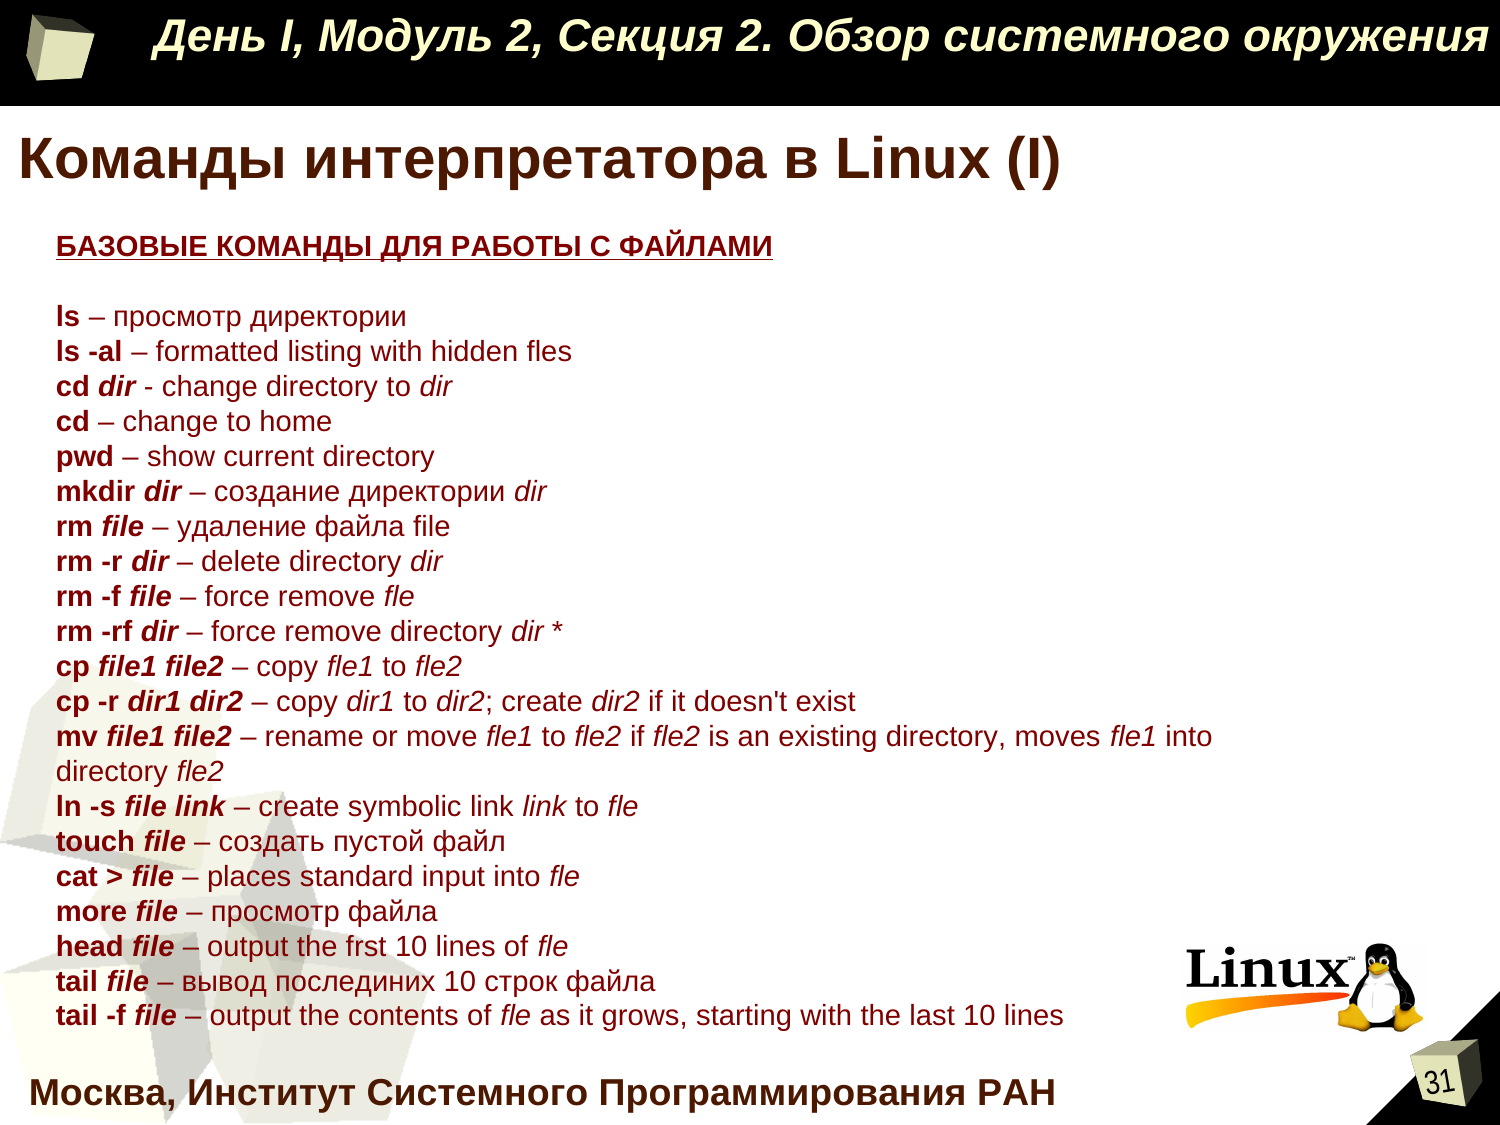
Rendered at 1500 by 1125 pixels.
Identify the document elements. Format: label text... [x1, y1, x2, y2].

text_box БАЗОВЫЕ КОМАНДЫ ДЛЯ РАБОТЫ С ФАЙЛАМИ ls – просмотр директории ls -al – formatted listing with hidden fles cd dir - change directory to dir cd – change to home pwd – show current directory mkdir dir – создание директории dir rm file – удаление файла file rm -r dir – delete directory dir rm -f file – force remove fle rm -rf dir – force remove directory dir * cp file1 file2 – copy fle1 to fle2 cp -r dir1 dir2 – copy dir1 to dir2; create dir2 if it doesn't exist mv file1 file2 – rename or move fle1 to fle2 if fle2 is an existing directory, moves fle1 into directory fle2 ln -s file link – create symbolic link link to fle touch file – создать пустой файл cat > file – places standard input into fle more file – просмотр файла head file – output the frst 10 lines of fle tail file – вывод послединих 10 строк файла tail -f file – output the contents of fle as it grows, starting with the last 10 lines [41, 219, 1424, 1040]
picture [423, 1088, 433, 1102]
picture [0, 659, 433, 1125]
picture [1181, 942, 1428, 1034]
text_box Команды интерпретатора в Linux (I) [4, 112, 1500, 198]
